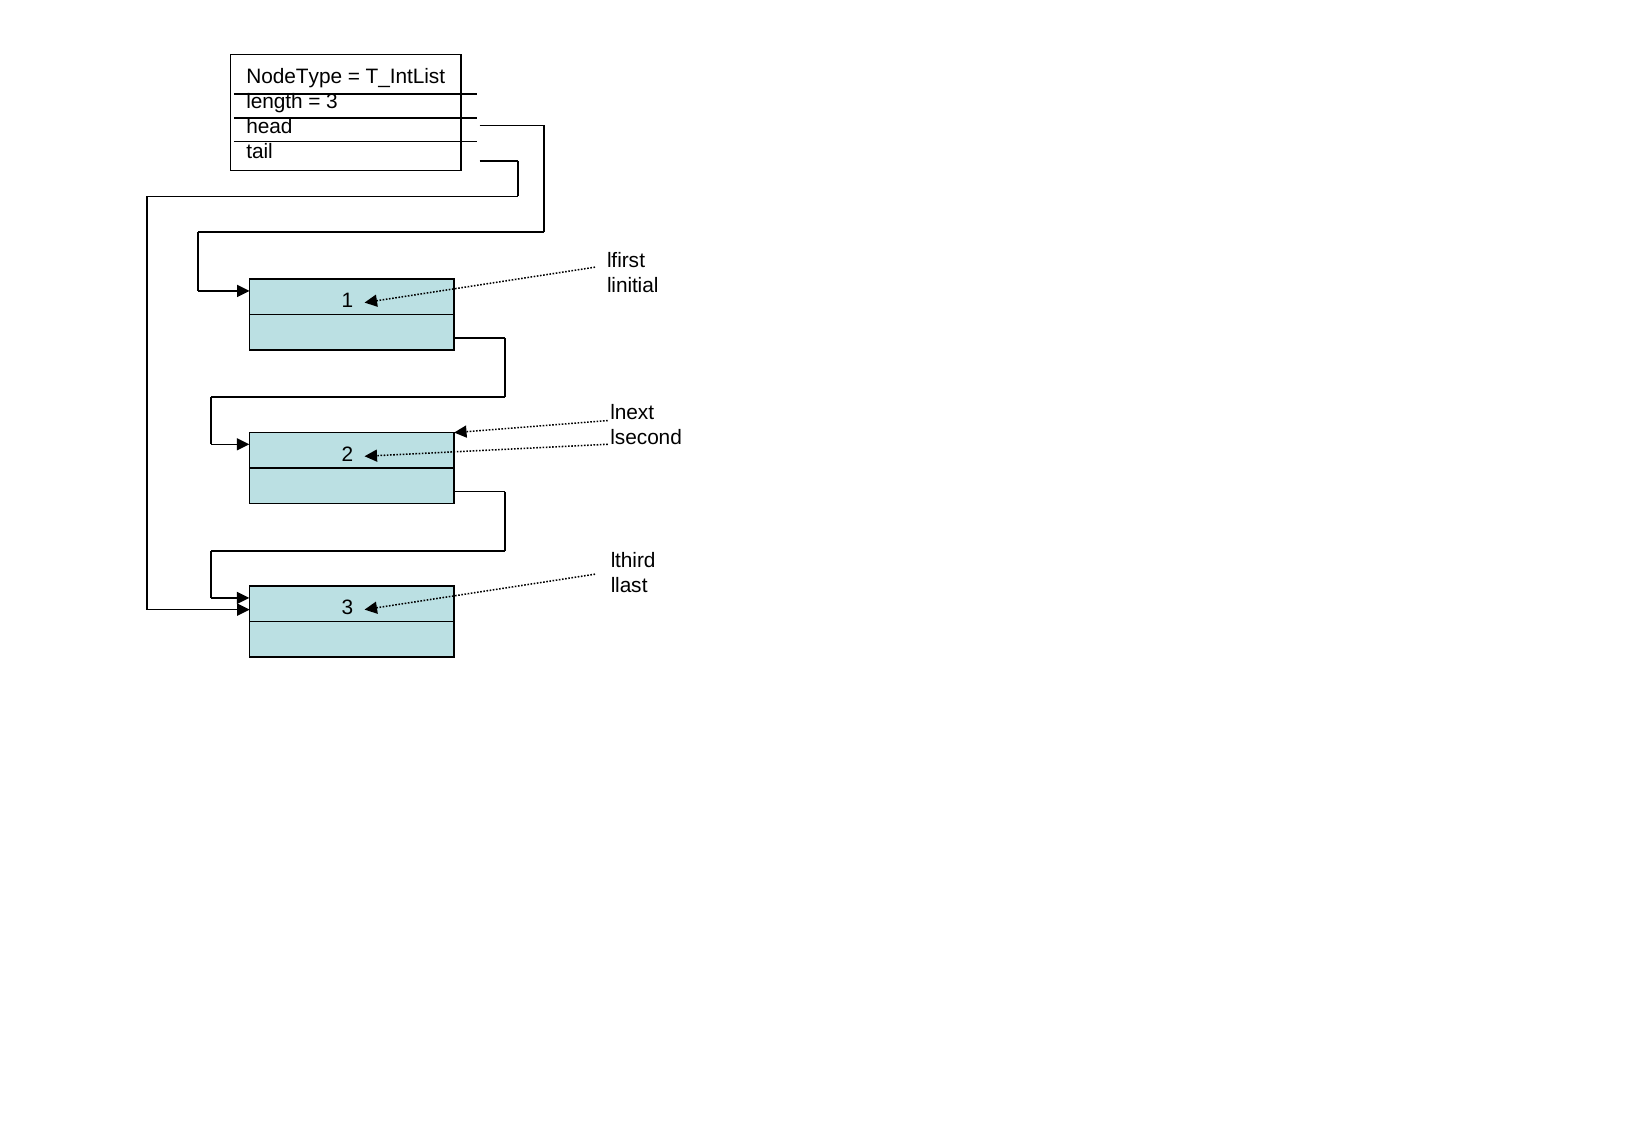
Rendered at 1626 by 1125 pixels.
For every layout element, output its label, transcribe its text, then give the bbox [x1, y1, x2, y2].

text_box [249, 278, 455, 351]
text_box [249, 432, 455, 504]
text_box 1 [325, 278, 369, 314]
text_box [249, 585, 325, 621]
text_box NodeType = T_IntList length = 3 head tail [230, 54, 462, 171]
text_box [249, 432, 325, 467]
text_box 2 [325, 469, 369, 474]
text_box 1 [325, 315, 369, 320]
text_box 3 [325, 585, 369, 621]
text_box lthird llast [595, 538, 672, 605]
text_box [249, 585, 455, 658]
text_box 2 [325, 432, 369, 467]
text_box lnext lsecond [594, 391, 698, 457]
text_box [249, 278, 325, 314]
text_box lfirst linitial [591, 239, 675, 306]
text_box 3 [325, 622, 369, 627]
